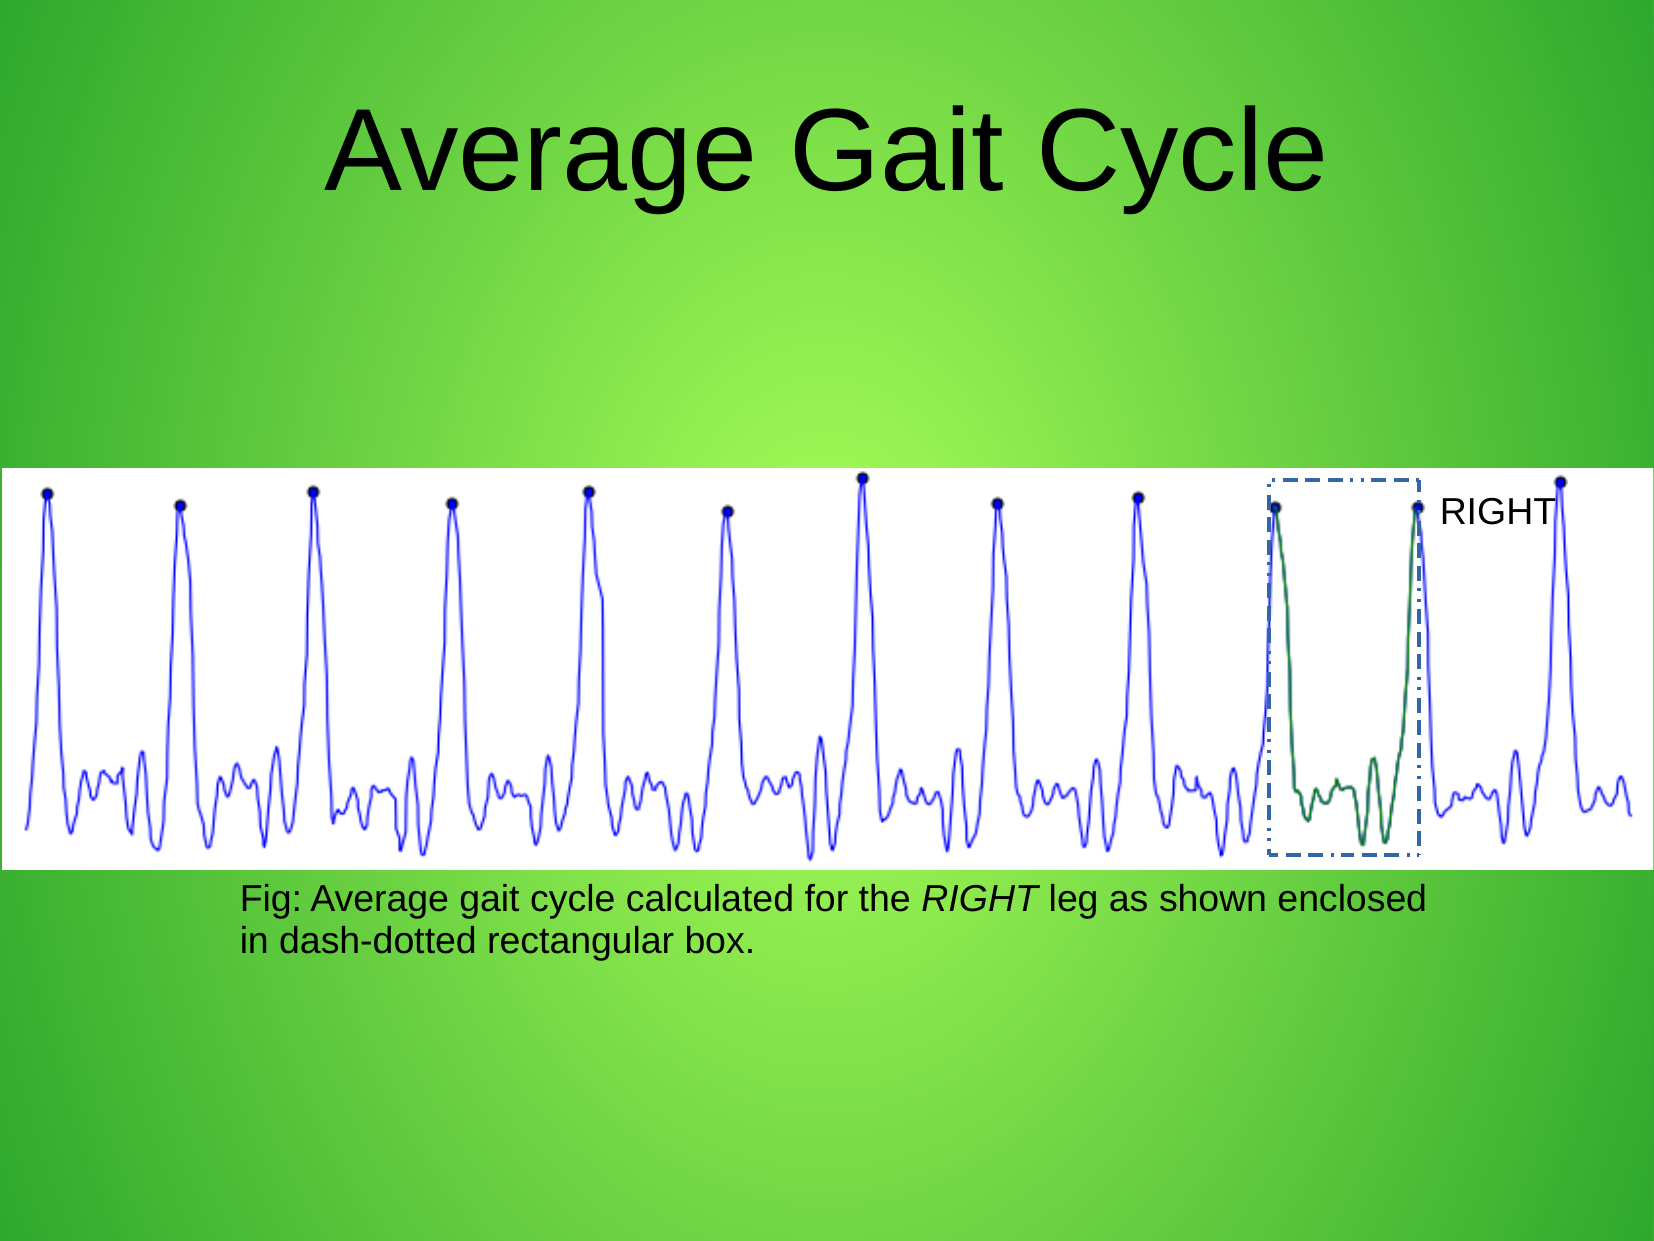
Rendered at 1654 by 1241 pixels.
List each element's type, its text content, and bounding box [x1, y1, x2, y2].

text_box RIGHT [1425, 483, 1636, 541]
picture [2, 468, 1654, 870]
text_box [1269, 480, 1420, 856]
text_box Fig: Average gait cycle calculated for the RIGHT leg as shown enclosed in dash-dotted rectangular box. [225, 869, 1442, 969]
title Average Gait Cycle [82, 47, 1571, 252]
